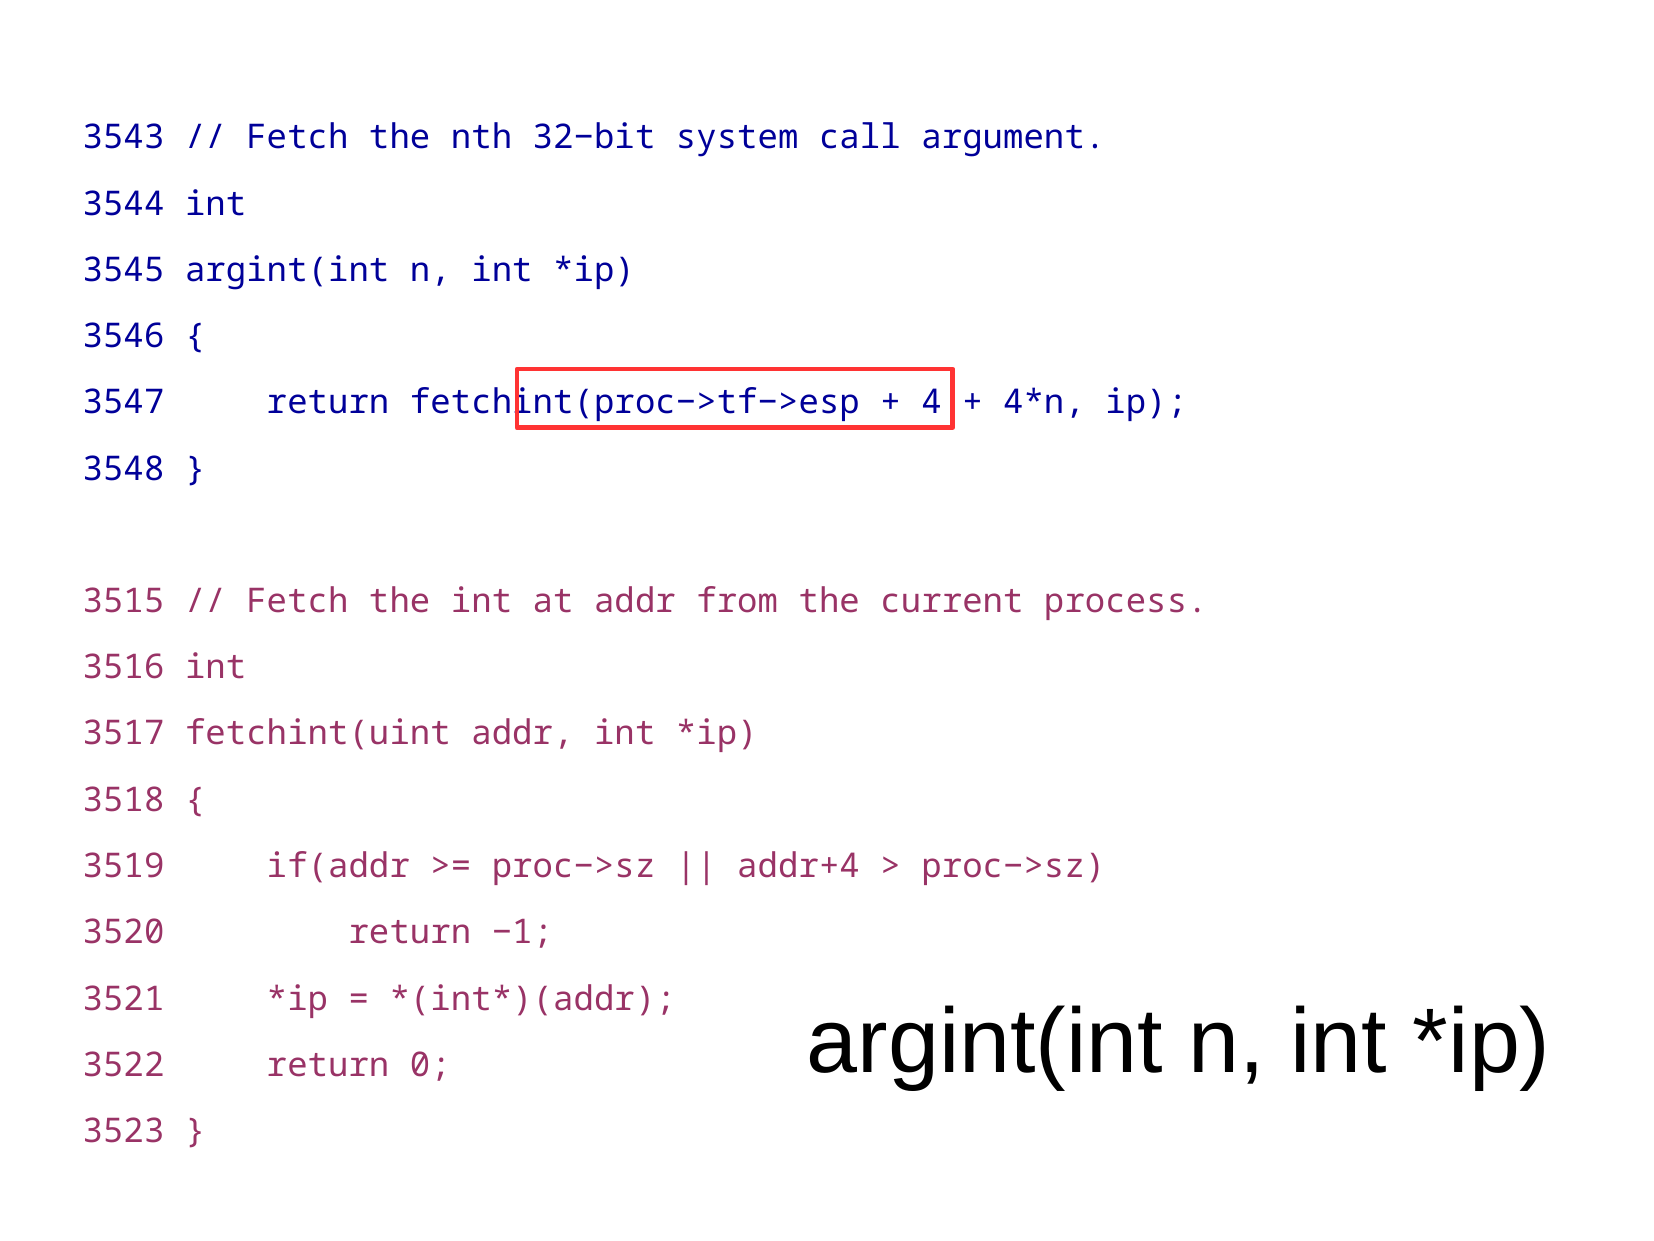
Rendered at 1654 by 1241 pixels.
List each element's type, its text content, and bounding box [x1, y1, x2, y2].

list 3543 // Fetch the nth 32−bit system call argument. 3544 int 3545 argint(int n, int *ip) 3546 { 3547 return fetchint(proc−>tf−>esp + 4 + 4*n, ip); 3548 } 3515 // Fetch the int at addr from the current process. 3516 int 3517 fetchint(uint addr, int *ip) 3518 { 3519 if(addr >= proc−>sz || addr+4 > proc−>sz) 3520 return −1; 3521 *ip = *(int*)(addr); 3522 return 0; 3523 } [82, 112, 1571, 1163]
